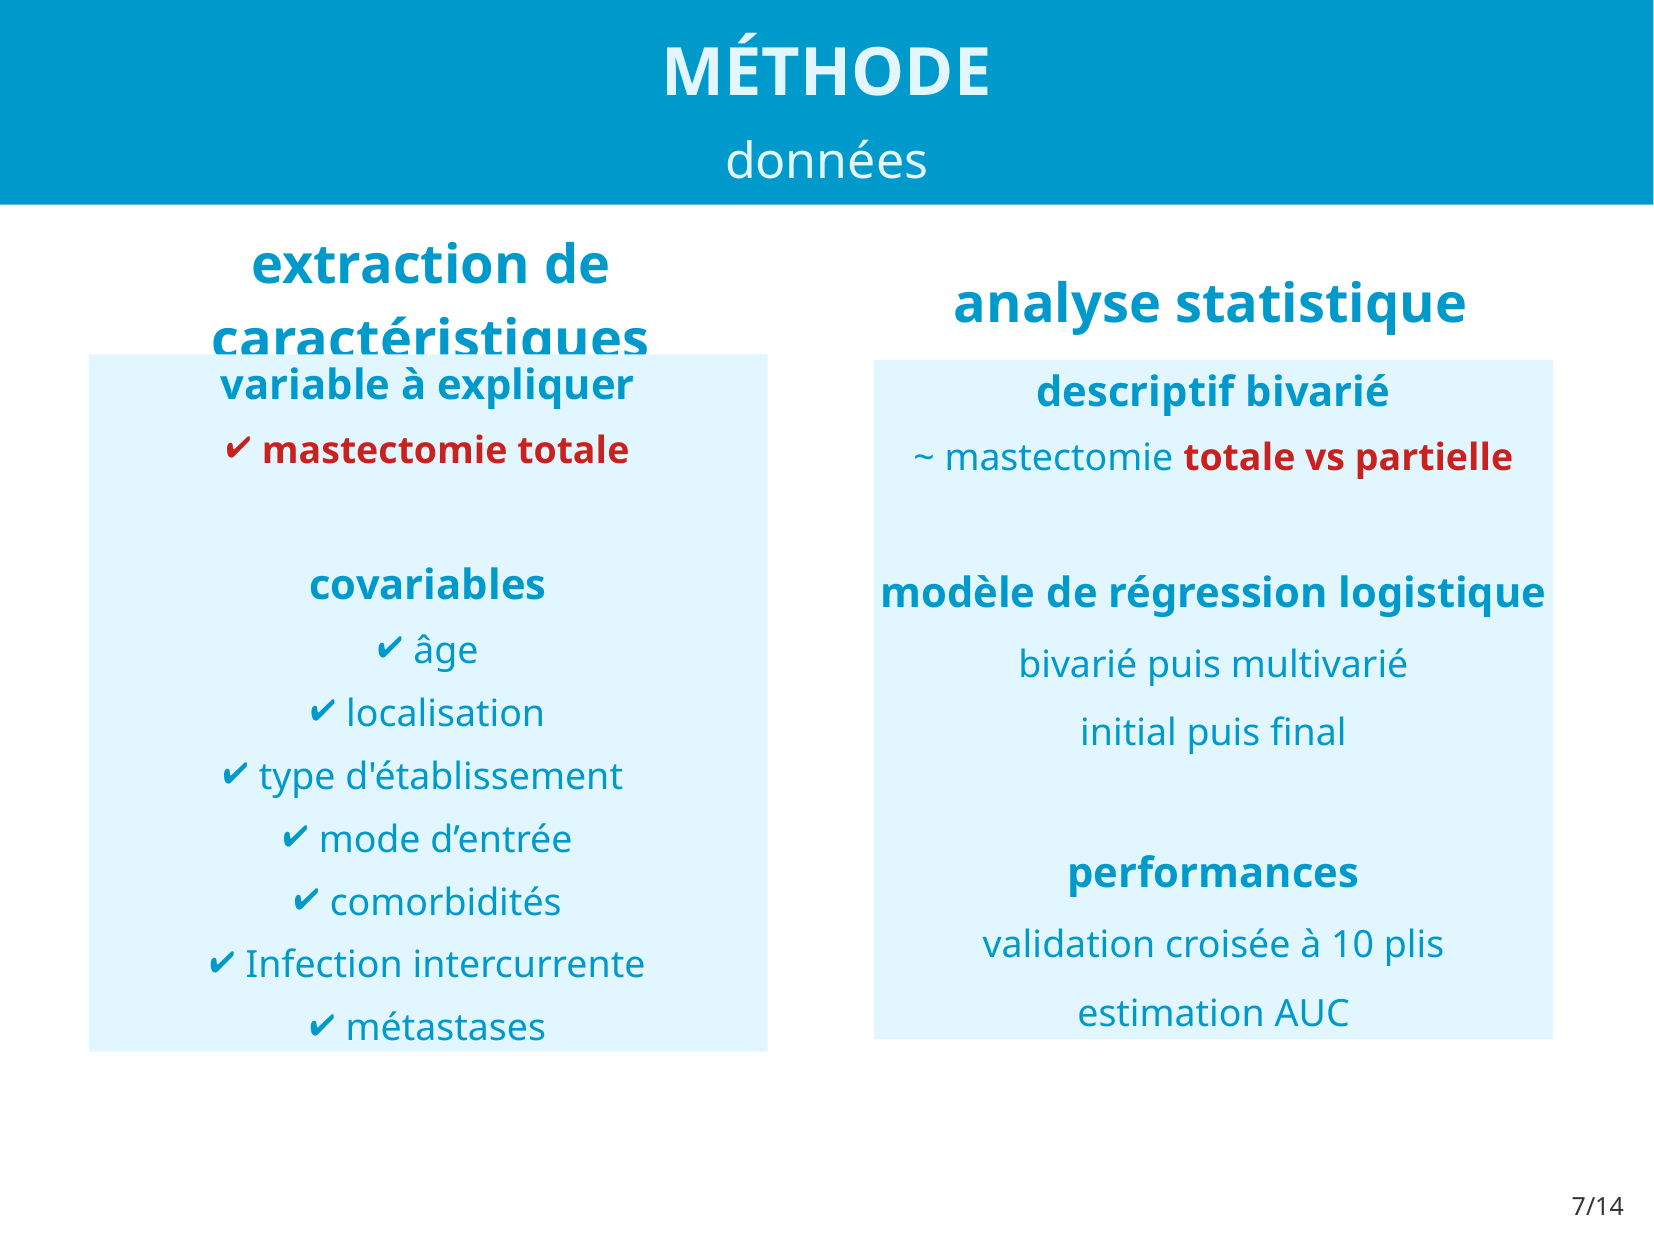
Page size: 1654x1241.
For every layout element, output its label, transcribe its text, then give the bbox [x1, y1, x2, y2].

text_box variable à expliquer mastectomie totale covariables âge localisation type d'établissement mode d’entrée comorbidités Infection intercurrente métastases [88, 360, 768, 1046]
title MÉTHODE données [0, 0, 1654, 205]
text_box analyse statistique [874, 259, 1548, 343]
text_box extraction de caractéristiques [46, 245, 815, 355]
text_box descriptif bivarié ~ mastectomie totale vs partielle modèle de régression logistique bivarié puis multivarié initial puis final performances validation croisée à 10 plis estimation AUC [874, 360, 1554, 1040]
